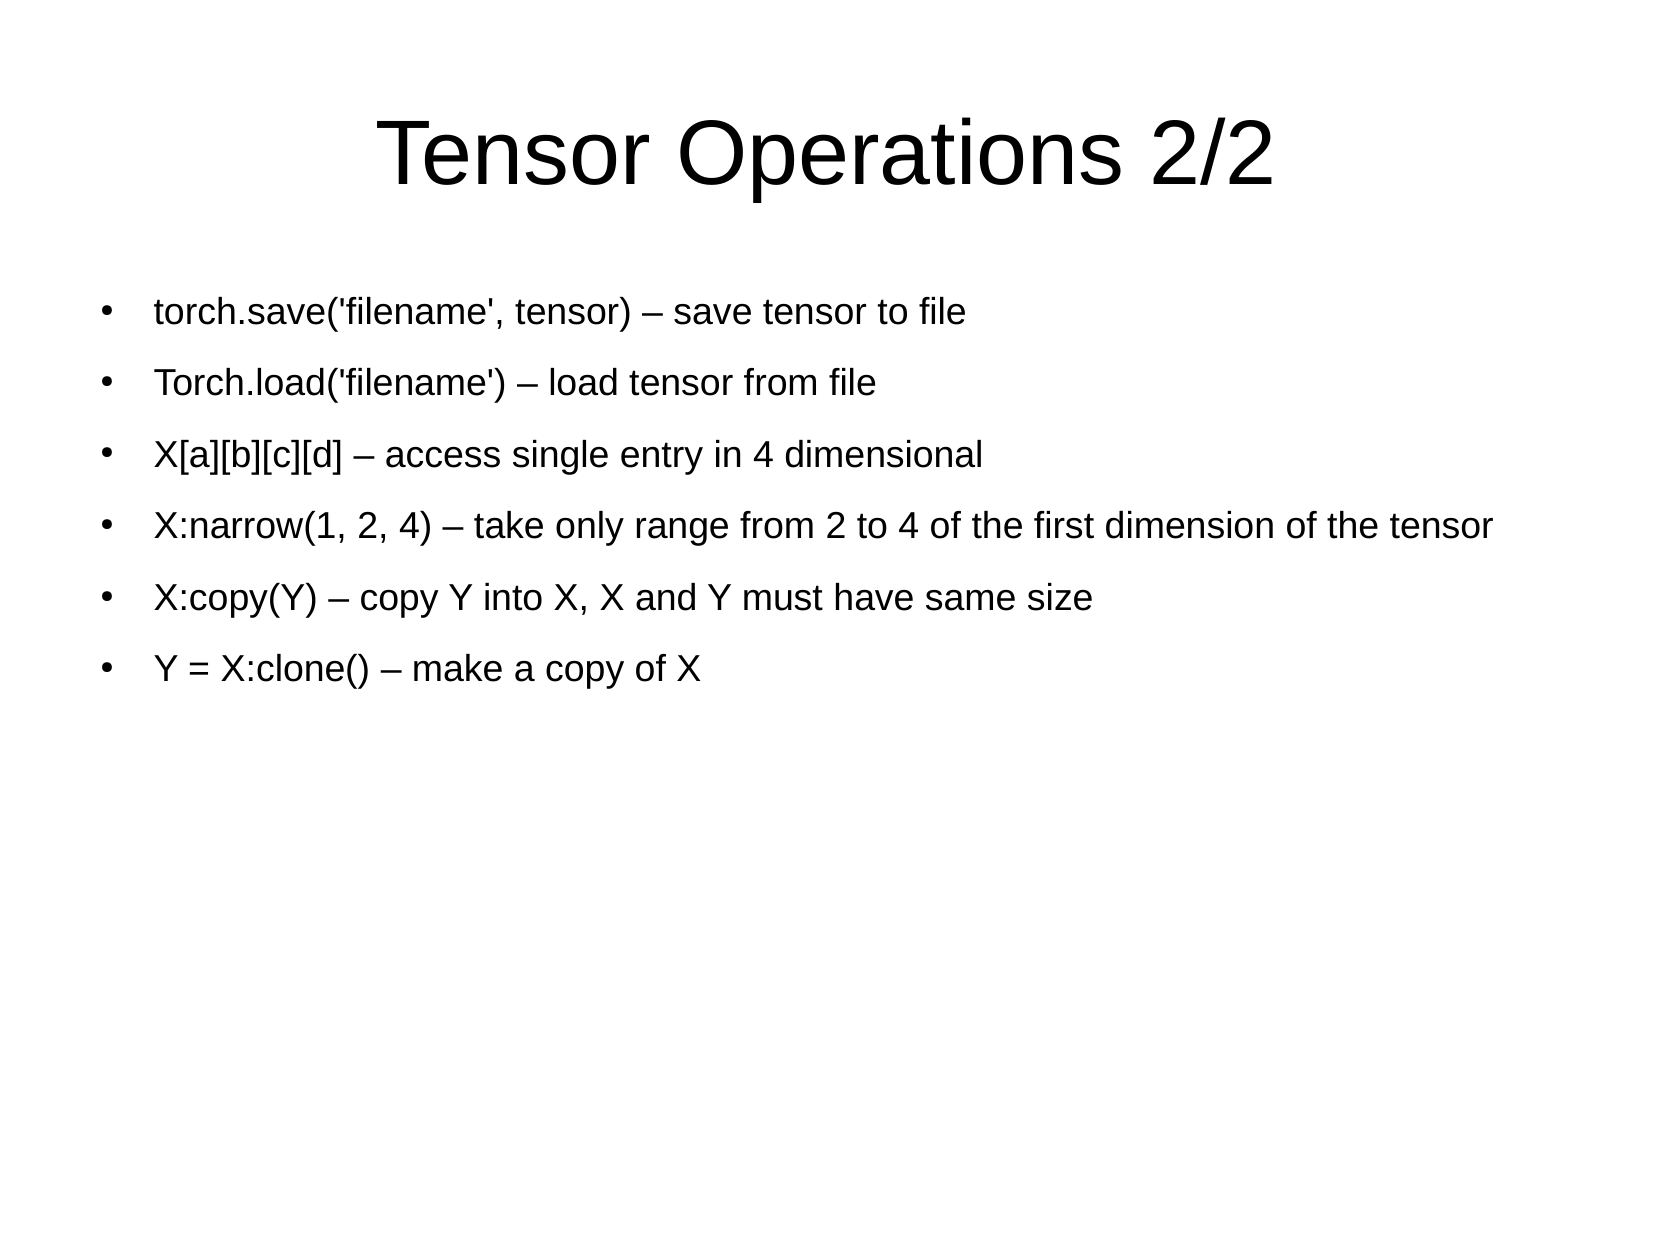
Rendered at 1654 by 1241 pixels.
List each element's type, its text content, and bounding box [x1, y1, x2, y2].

list torch.save('filename', tensor) – save tensor to file Torch.load('filename') – load tensor from file X[a][b][c][d] – access single entry in 4 dimensional X:narrow(1, 2, 4) – take only range from 2 to 4 of the first dimension of the tensor X:copy(Y) – copy Y into X, X and Y must have same size Y = X:clone() – make a copy of X [82, 290, 1571, 1010]
title Tensor Operations 2/2 [82, 49, 1571, 257]
